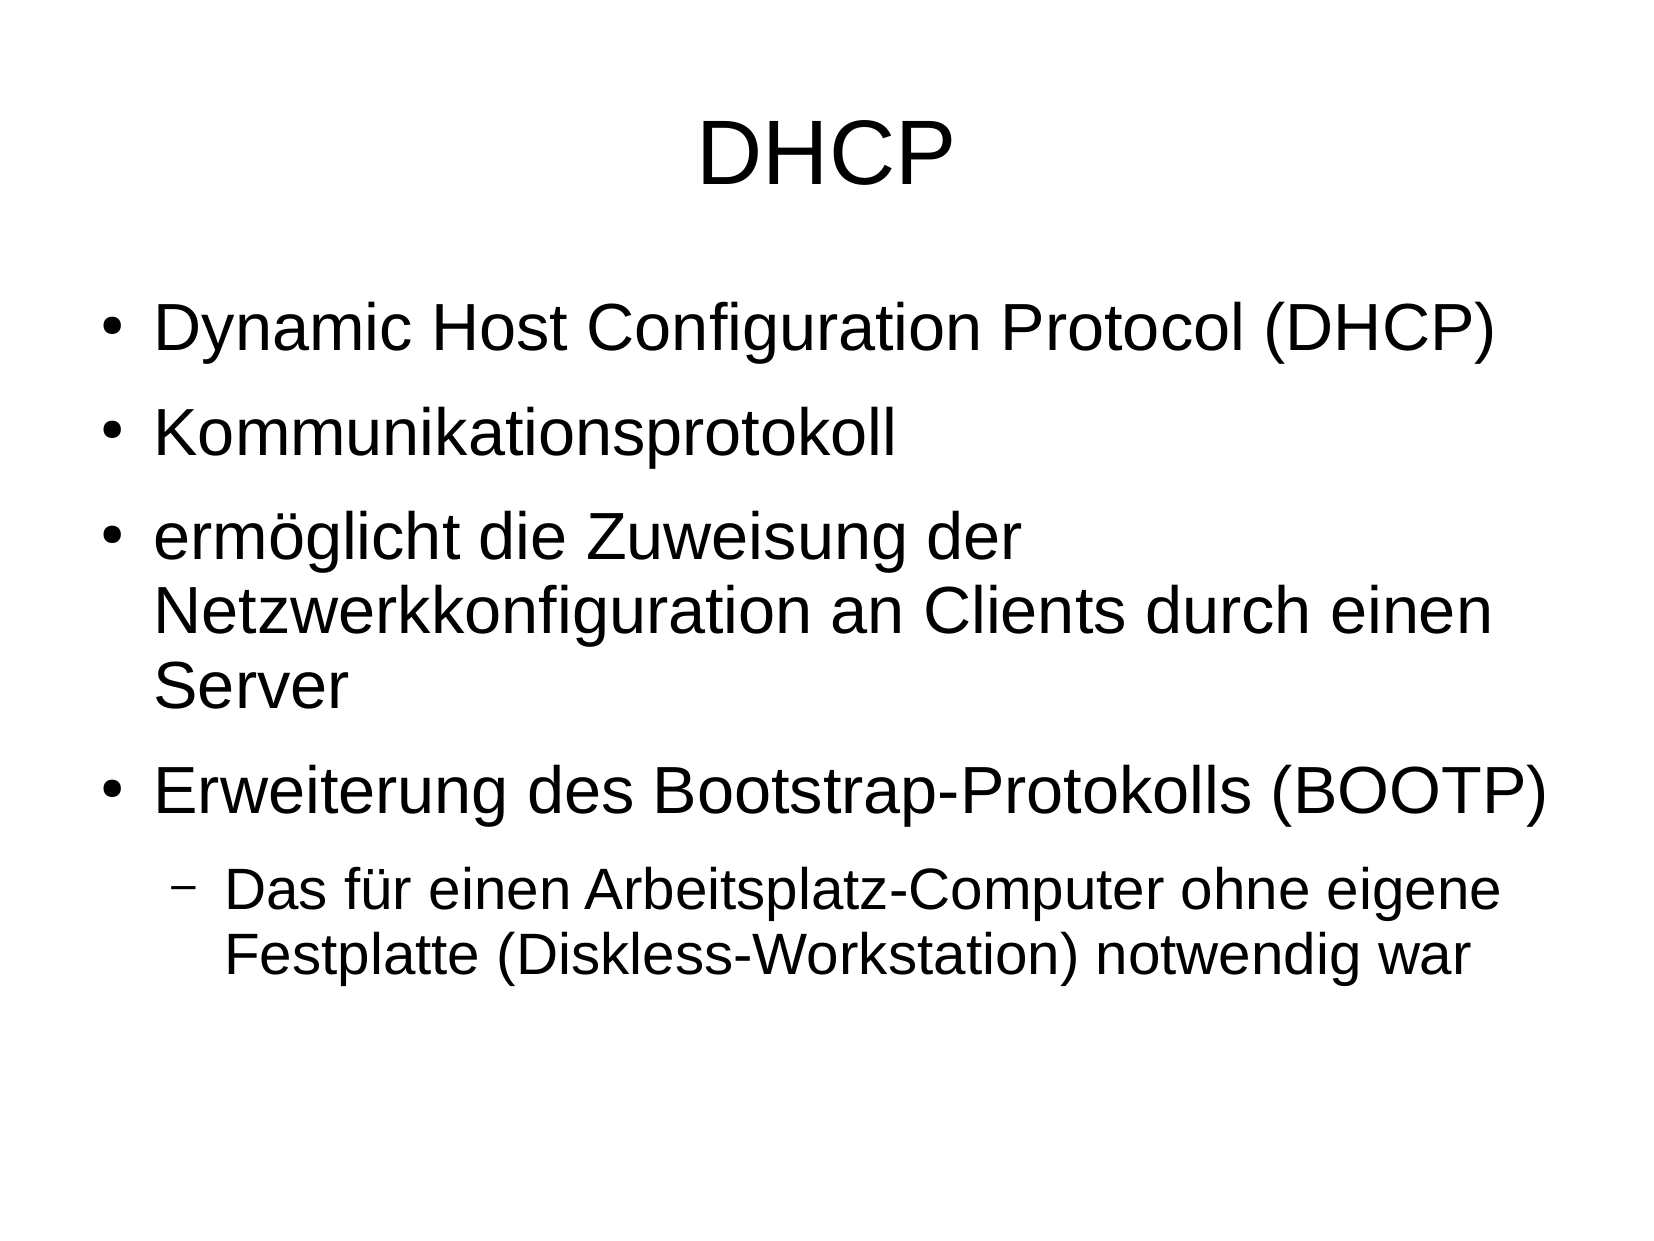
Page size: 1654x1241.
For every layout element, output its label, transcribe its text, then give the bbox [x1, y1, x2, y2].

title DHCP [82, 49, 1571, 257]
list Dynamic Host Configuration Protocol (DHCP) Kommunikationsprotokoll ermöglicht die Zuweisung der Netzwerkkonfiguration an Clients durch einen Server Erweiterung des Bootstrap-Protokolls (BOOTP) Das für einen Arbeitsplatz-Computer ohne eigene Festplatte (Diskless-Workstation) notwendig war [82, 290, 1571, 1010]
